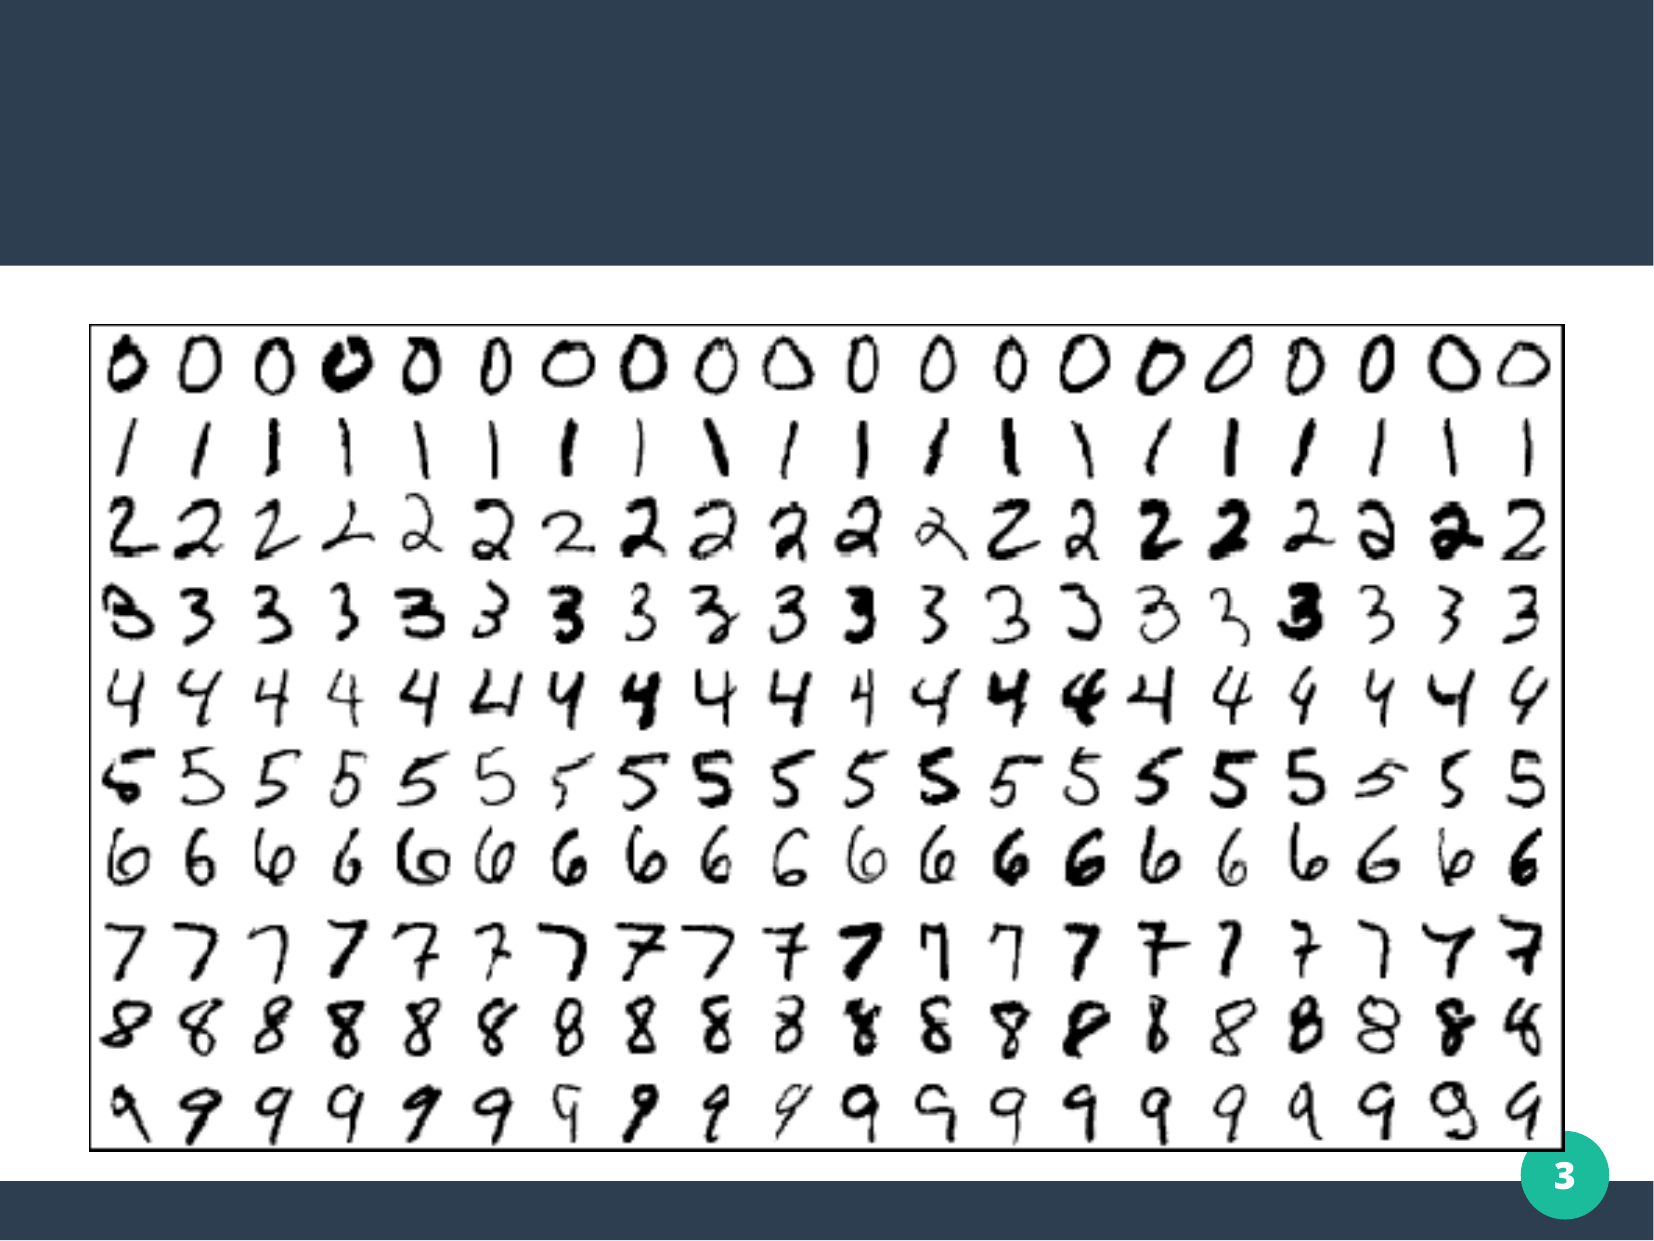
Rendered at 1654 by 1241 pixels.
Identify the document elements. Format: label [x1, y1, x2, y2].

picture [89, 324, 1565, 1152]
